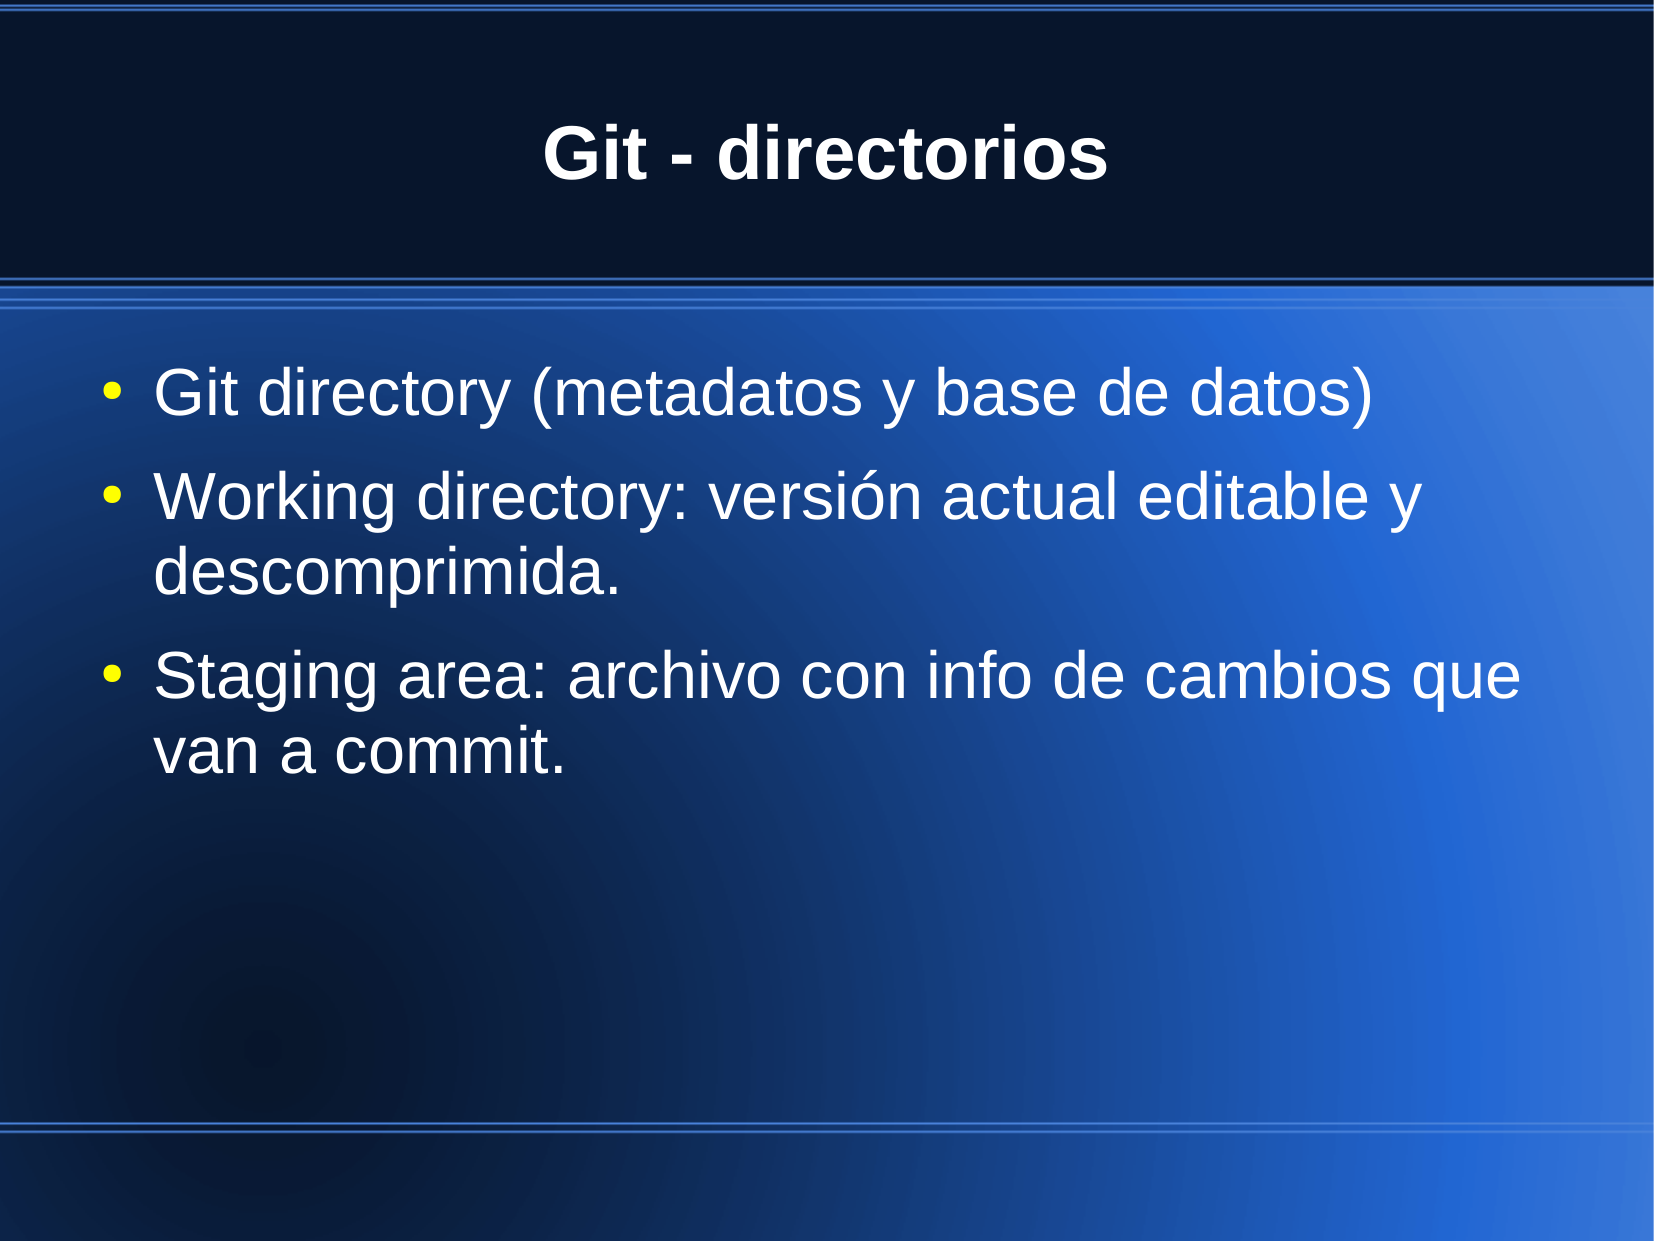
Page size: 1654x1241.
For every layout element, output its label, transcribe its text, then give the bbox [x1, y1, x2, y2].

list Git directory (metadatos y base de datos) Working directory: versión actual editable y descomprimida. Staging area: archivo con info de cambios que van a commit. [82, 355, 1571, 1075]
title Git - directorios [82, 49, 1571, 257]
picture [0, 0, 1654, 1241]
